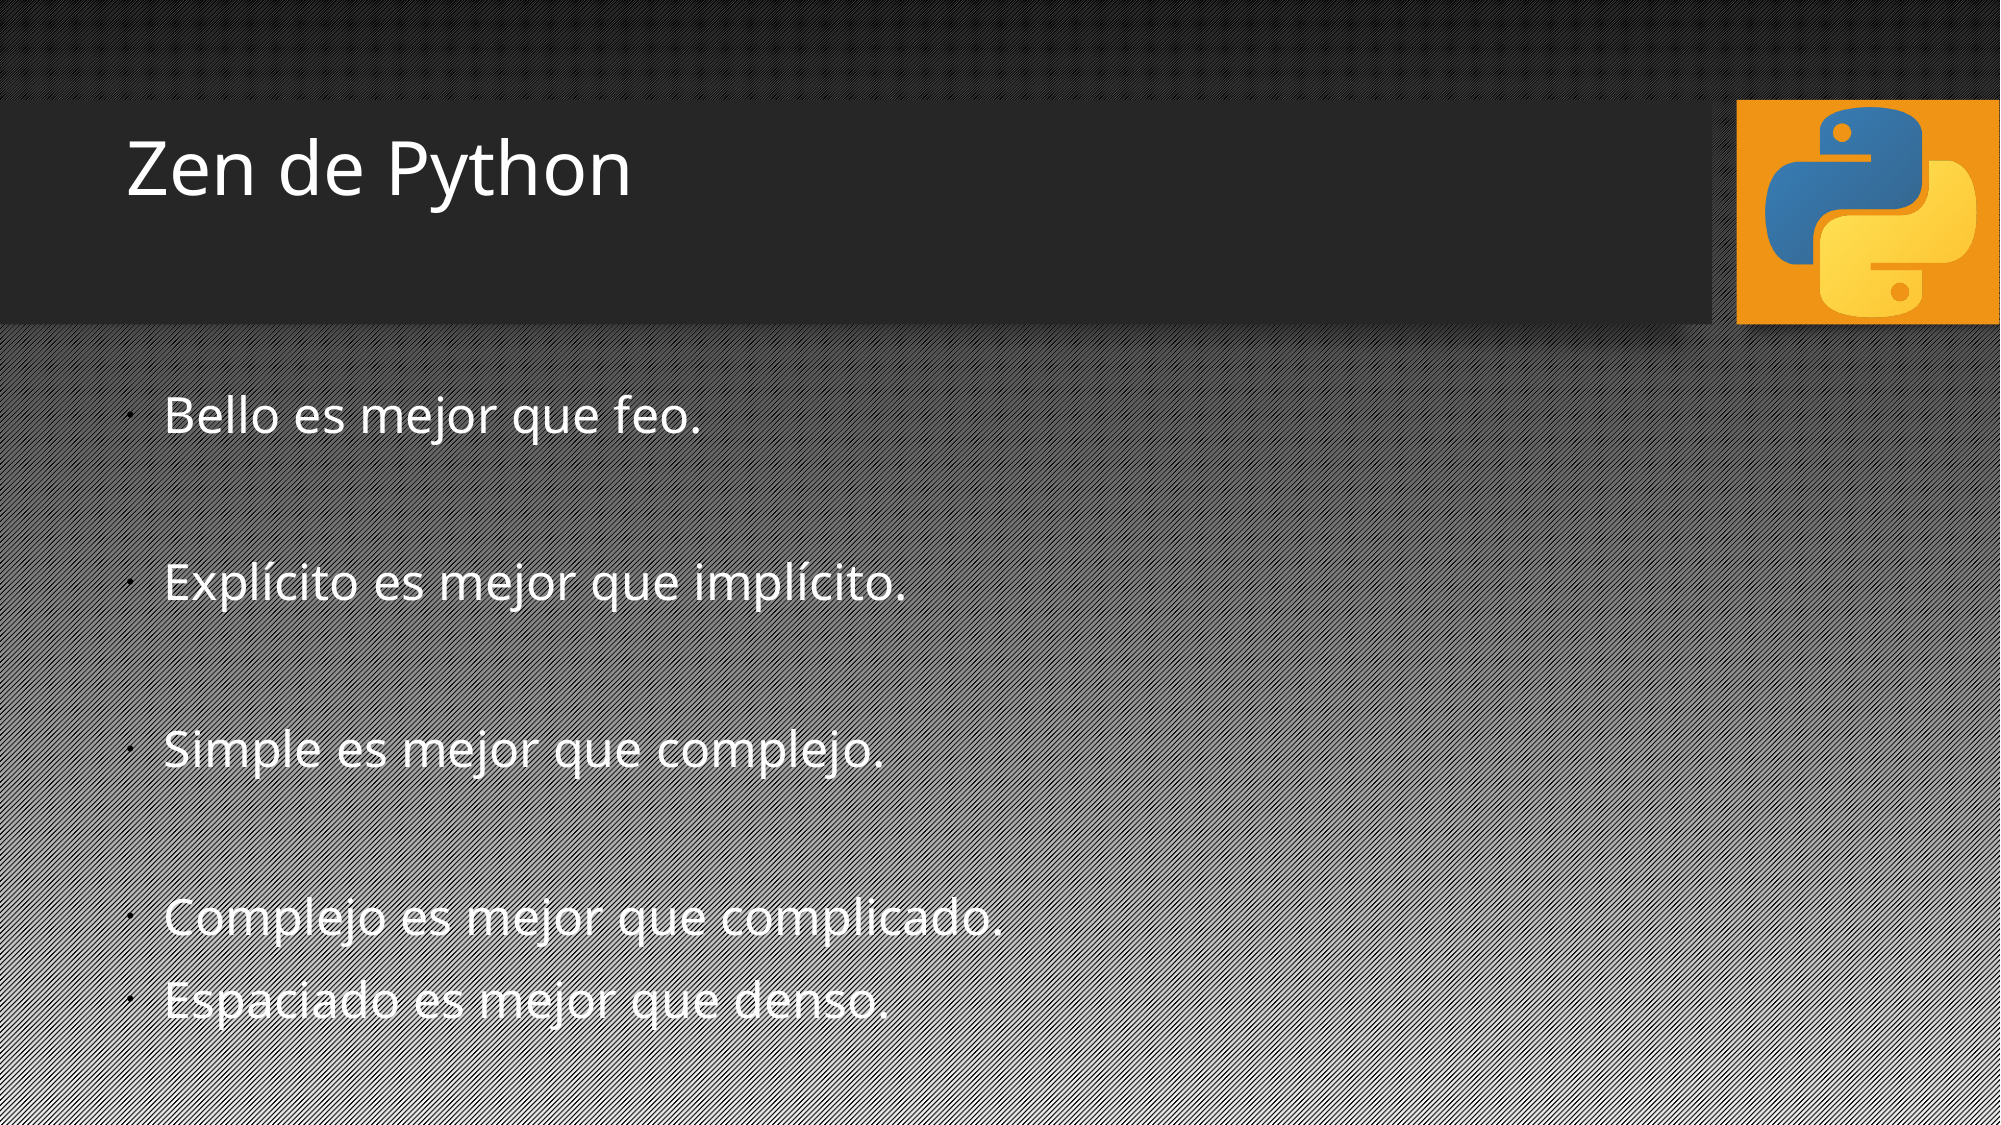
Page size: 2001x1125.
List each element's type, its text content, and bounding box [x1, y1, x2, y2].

title Zen de Python [111, 123, 1689, 301]
picture [0, 0, 2000, 1125]
picture [1765, 107, 1977, 318]
list Bello es mejor que feo. Explícito es mejor que implícito. Simple es mejor que complejo. Complejo es mejor que complicado. Espaciado es mejor que denso. La legibilidad es importante. Los casos especiales no son lo suficientemente especiales como para romper las reglas. [111, 383, 1879, 1078]
